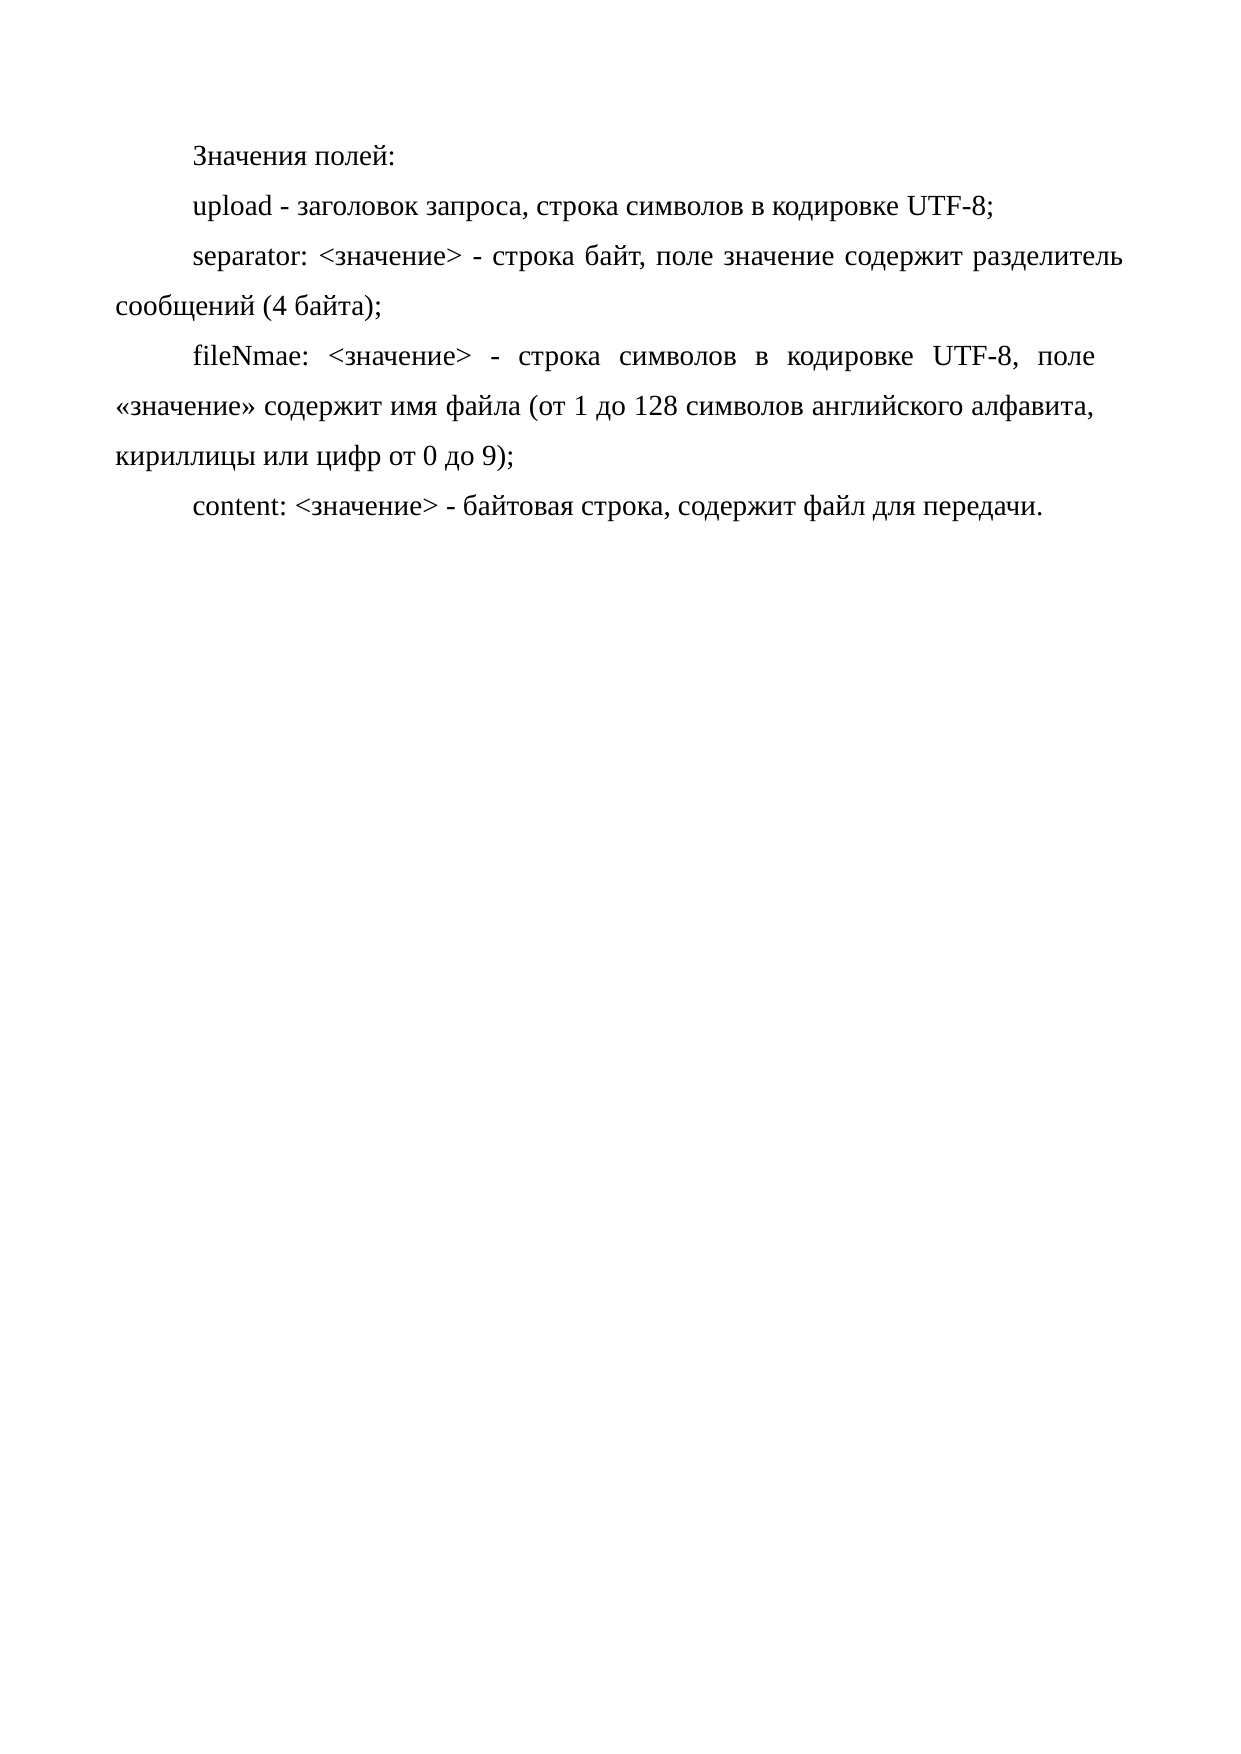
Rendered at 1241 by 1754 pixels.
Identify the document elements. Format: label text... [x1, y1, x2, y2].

text_box Значения полей: upload - заголовок запроса, строка символов в кодировке UTF-8; separator: <значение> - строка байт, поле значение содержит разделитель сообщений (4 байта); fileNmae: <значение> - строка символов в кодировке UTF-8, поле «значение» содержит имя файла (от 1 до 128 символов английского алфавита, кириллицы или цифр от 0 до 9); content: <значение> - байтовая строка, содержит файл для передачи. [115, 121, 1124, 506]
